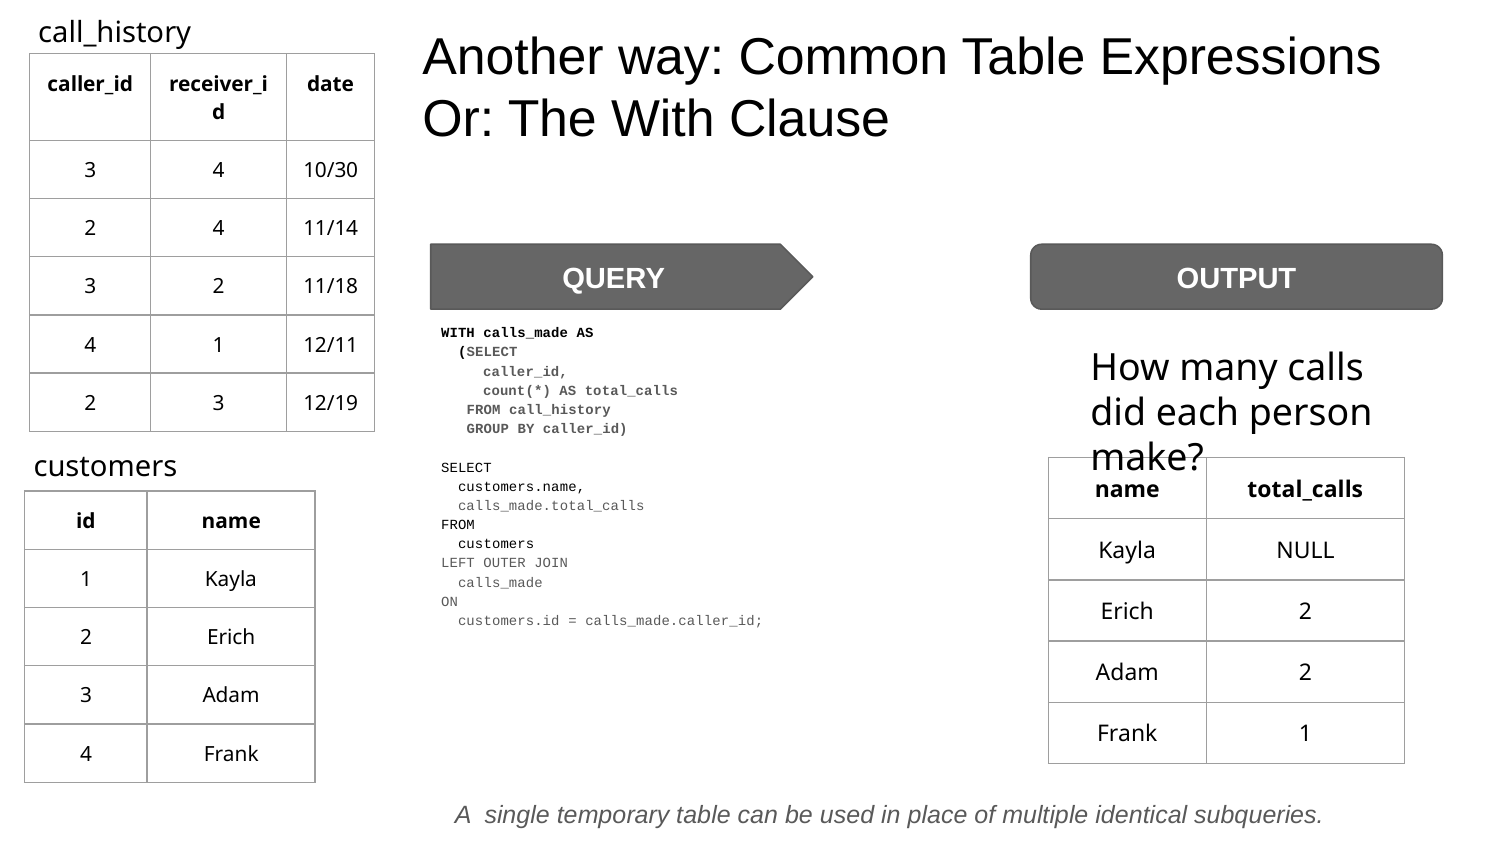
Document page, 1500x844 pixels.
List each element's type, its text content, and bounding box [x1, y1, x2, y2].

text_box How many calls did each person make? [1075, 327, 1421, 430]
list WITH calls_made AS (SELECT caller_id, count(*) AS total_calls FROM call_history GROUP BY caller_id) SELECT customers.name, calls_made.total_calls FROM customers LEFT OUTER JOIN calls_made ON customers.id = calls_made.caller_id; [426, 306, 1089, 644]
table_cell 3 [25, 666, 146, 723]
text_box customers [18, 432, 255, 498]
table_cell 2 [30, 374, 150, 431]
table_cell Erich [1049, 581, 1206, 640]
table_cell Erich [148, 608, 314, 665]
table_header receiver_id [151, 54, 286, 140]
table_cell 10/30 [287, 141, 374, 198]
table_cell 2 [1207, 581, 1404, 640]
table_cell 11/14 [287, 199, 374, 256]
list A single temporary table can be used in place of multiple identical subqueries. [439, 778, 1497, 844]
table_cell 4 [151, 199, 286, 256]
table_cell Kayla [148, 550, 314, 607]
table_cell 1 [25, 550, 146, 607]
table_header caller_id [30, 63, 150, 140]
table_cell 2 [151, 257, 286, 314]
table_cell Frank [148, 725, 314, 782]
table_cell 1 [1207, 703, 1404, 763]
table_cell 3 [30, 257, 150, 314]
table_cell 4 [30, 316, 150, 372]
table_cell NULL [1207, 519, 1404, 579]
table_header id [25, 498, 146, 549]
table_cell 1 [151, 316, 286, 372]
table_cell 4 [151, 141, 286, 198]
table_cell 2 [25, 608, 146, 665]
table_header date [287, 54, 374, 140]
text_box OUTPUT [1030, 244, 1443, 310]
table_header name [1049, 458, 1206, 518]
table_cell 2 [30, 199, 150, 256]
table_cell Frank [1049, 703, 1206, 763]
text_box QUERY [430, 244, 813, 310]
table_header total_calls [1207, 458, 1404, 518]
table_header name [1130, 460, 1140, 468]
table_cell 11/18 [287, 257, 374, 314]
title Another way: Common Table Expressions Or: The With Clause [407, 7, 1481, 164]
table_header name [148, 492, 314, 549]
table_cell Adam [1049, 642, 1206, 702]
table_cell 3 [151, 374, 286, 431]
table_cell 4 [25, 725, 146, 782]
table_cell Adam [148, 666, 314, 723]
table_cell 3 [30, 141, 150, 198]
table_cell Kayla [1049, 519, 1206, 579]
table_cell 2 [1207, 642, 1404, 702]
table_cell 12/11 [287, 316, 374, 372]
text_box call_history [23, 0, 259, 63]
table_cell 12/19 [287, 374, 374, 431]
